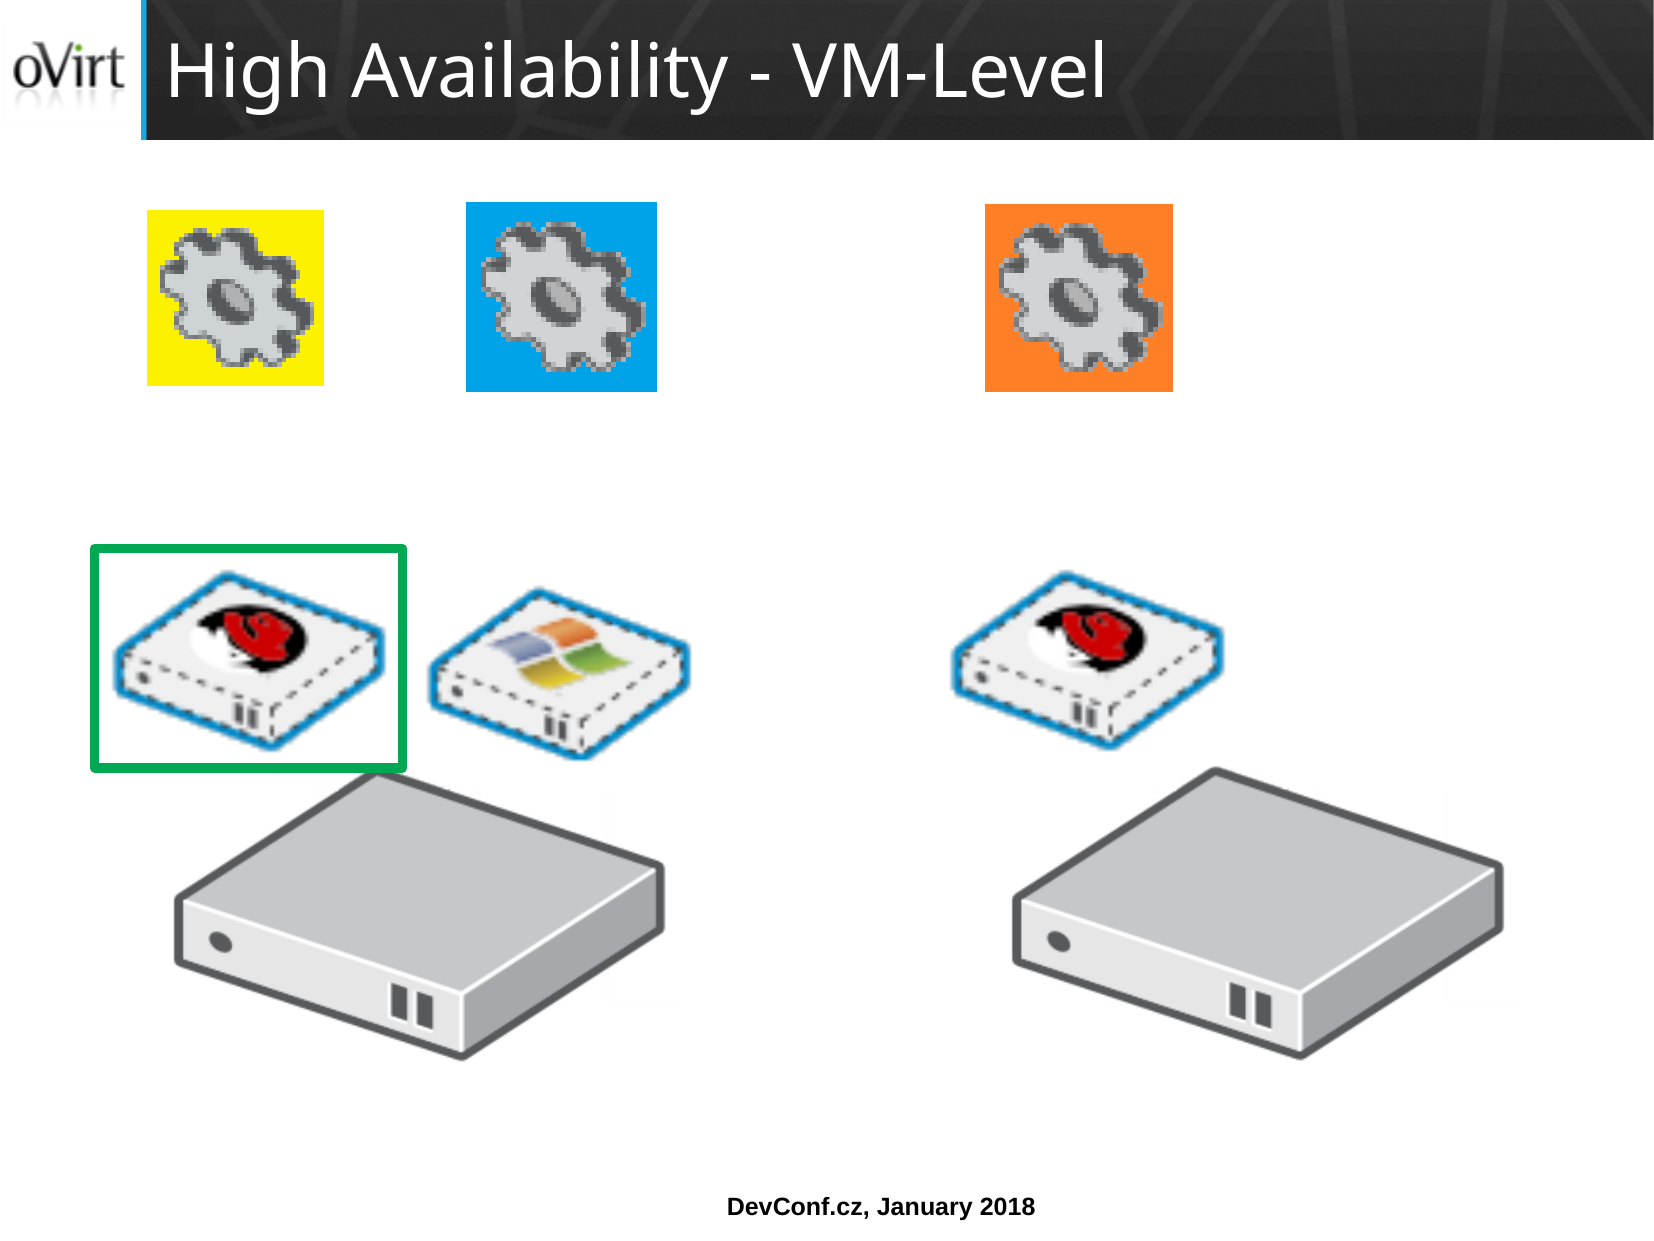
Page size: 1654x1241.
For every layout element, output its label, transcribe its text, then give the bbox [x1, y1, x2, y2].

picture [99, 553, 398, 764]
title High Availability - VM-Level [164, 11, 1653, 126]
picture [124, 545, 725, 1081]
picture [0, 0, 1654, 140]
picture [147, 210, 324, 386]
picture [482, 223, 645, 371]
picture [937, 553, 1564, 1081]
picture [985, 204, 1173, 392]
